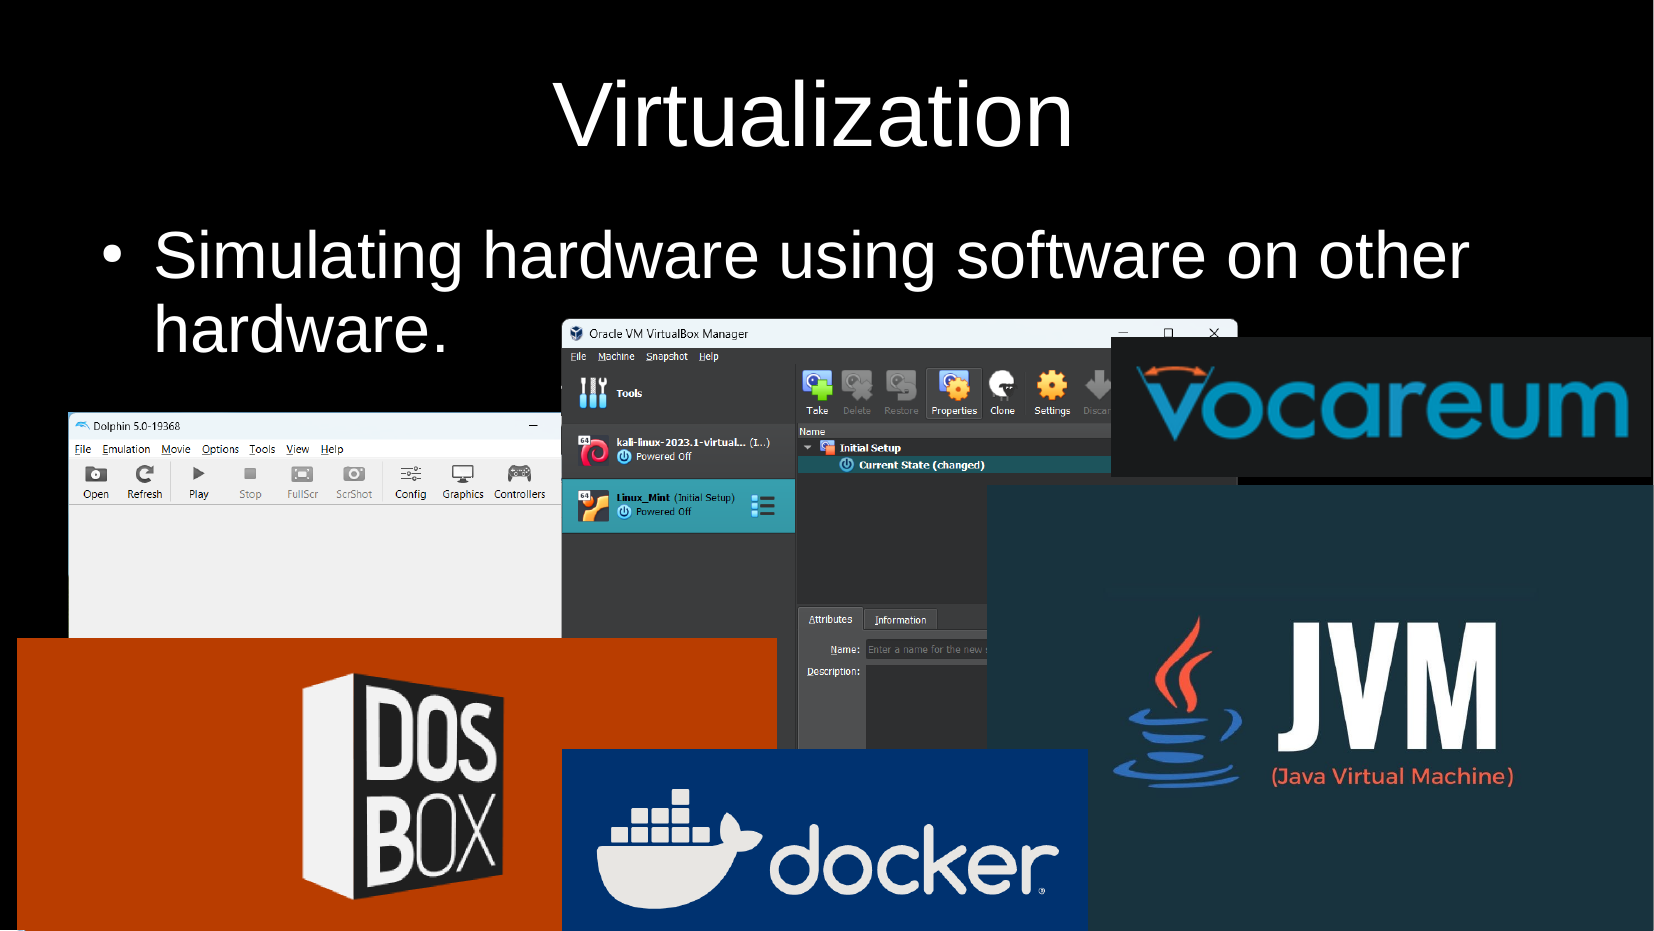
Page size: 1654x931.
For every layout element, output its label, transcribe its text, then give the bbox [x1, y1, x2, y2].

title Virtualization [82, 37, 1571, 193]
list Simulating hardware using software on other hardware. [82, 217, 1571, 412]
list Simulating hardware using software on other hardware. [1238, 477, 1571, 485]
picture [17, 318, 1654, 931]
